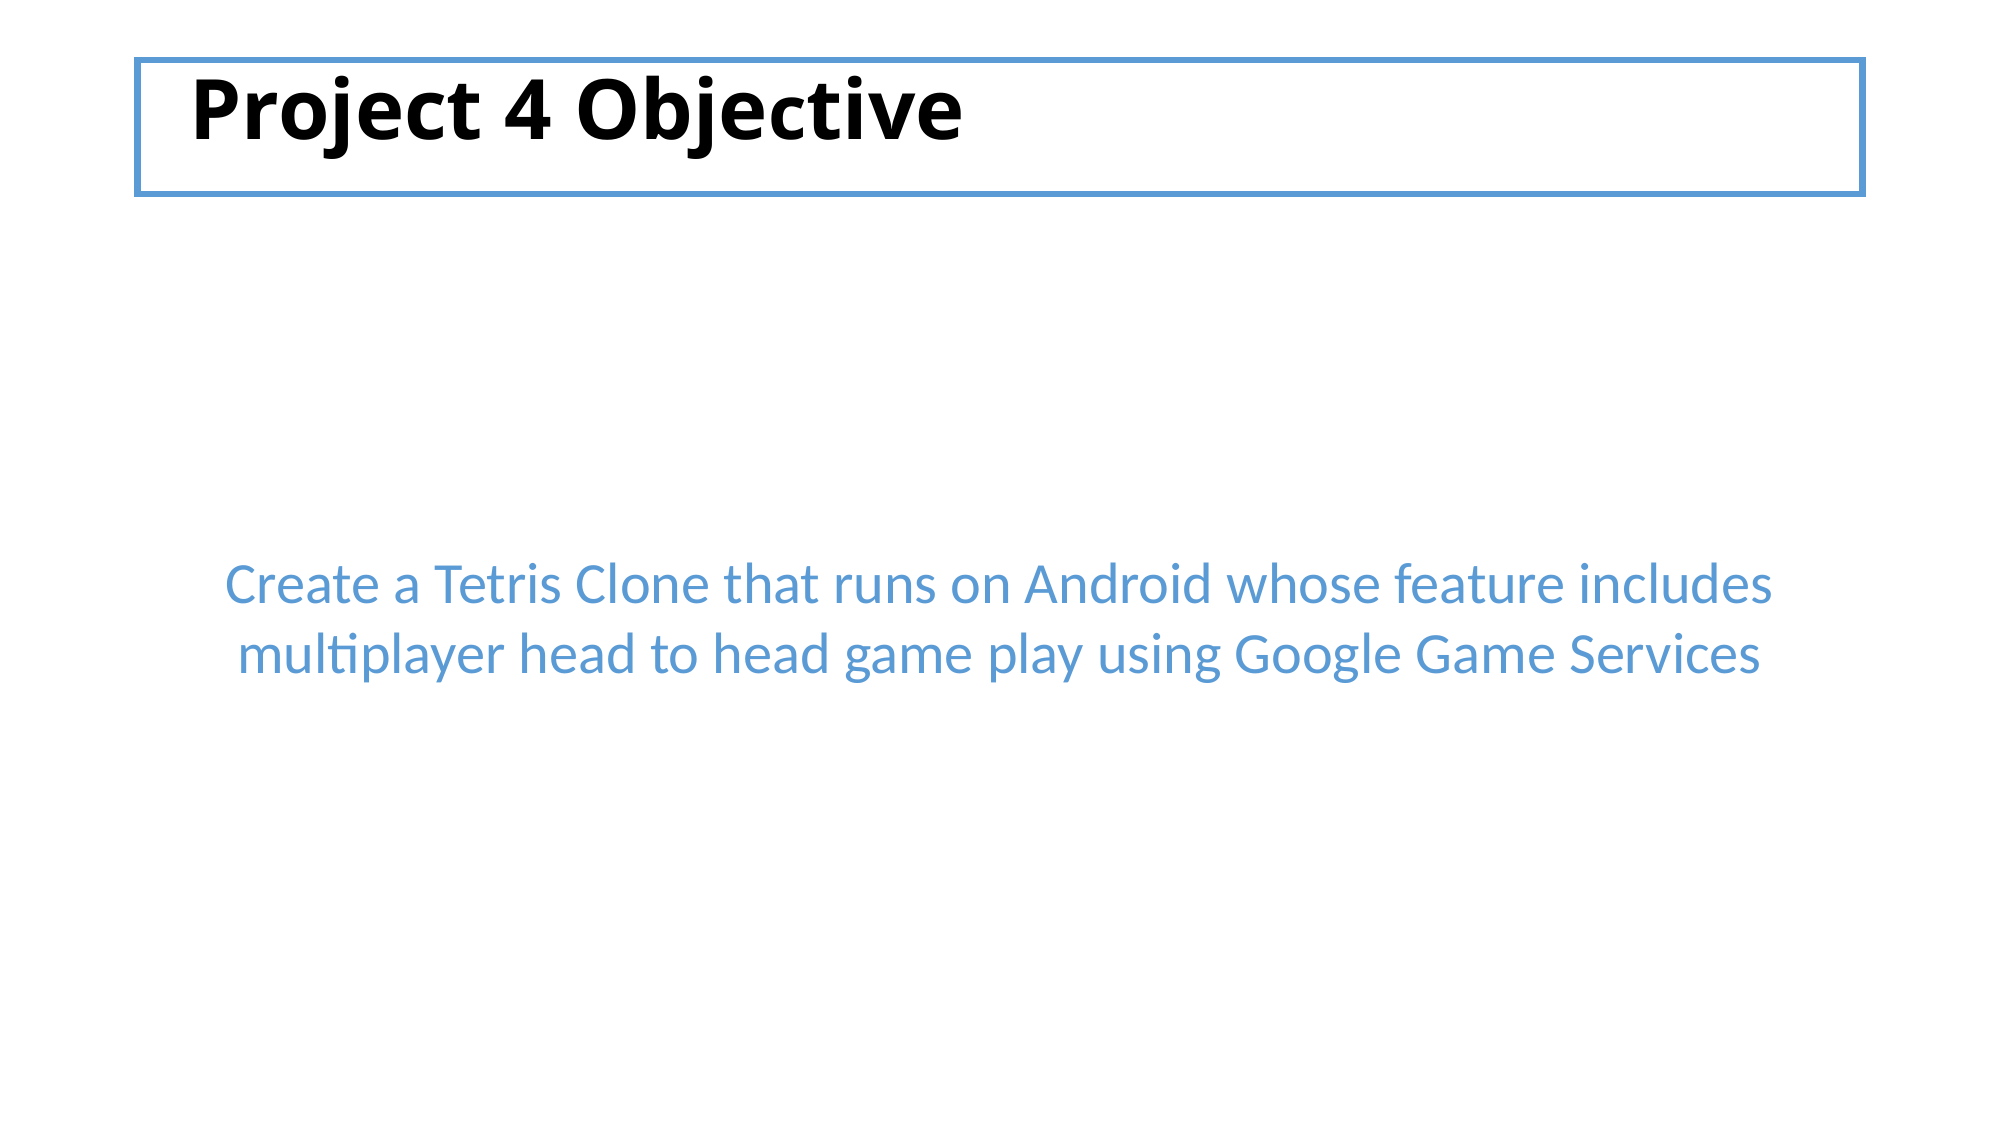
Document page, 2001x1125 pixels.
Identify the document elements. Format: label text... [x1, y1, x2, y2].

title Project 4 Objective [137, 59, 1863, 195]
list Create a Tetris Clone that runs on Android whose feature includes multiplayer head to head game play using Google Game Services [137, 223, 1863, 1008]
